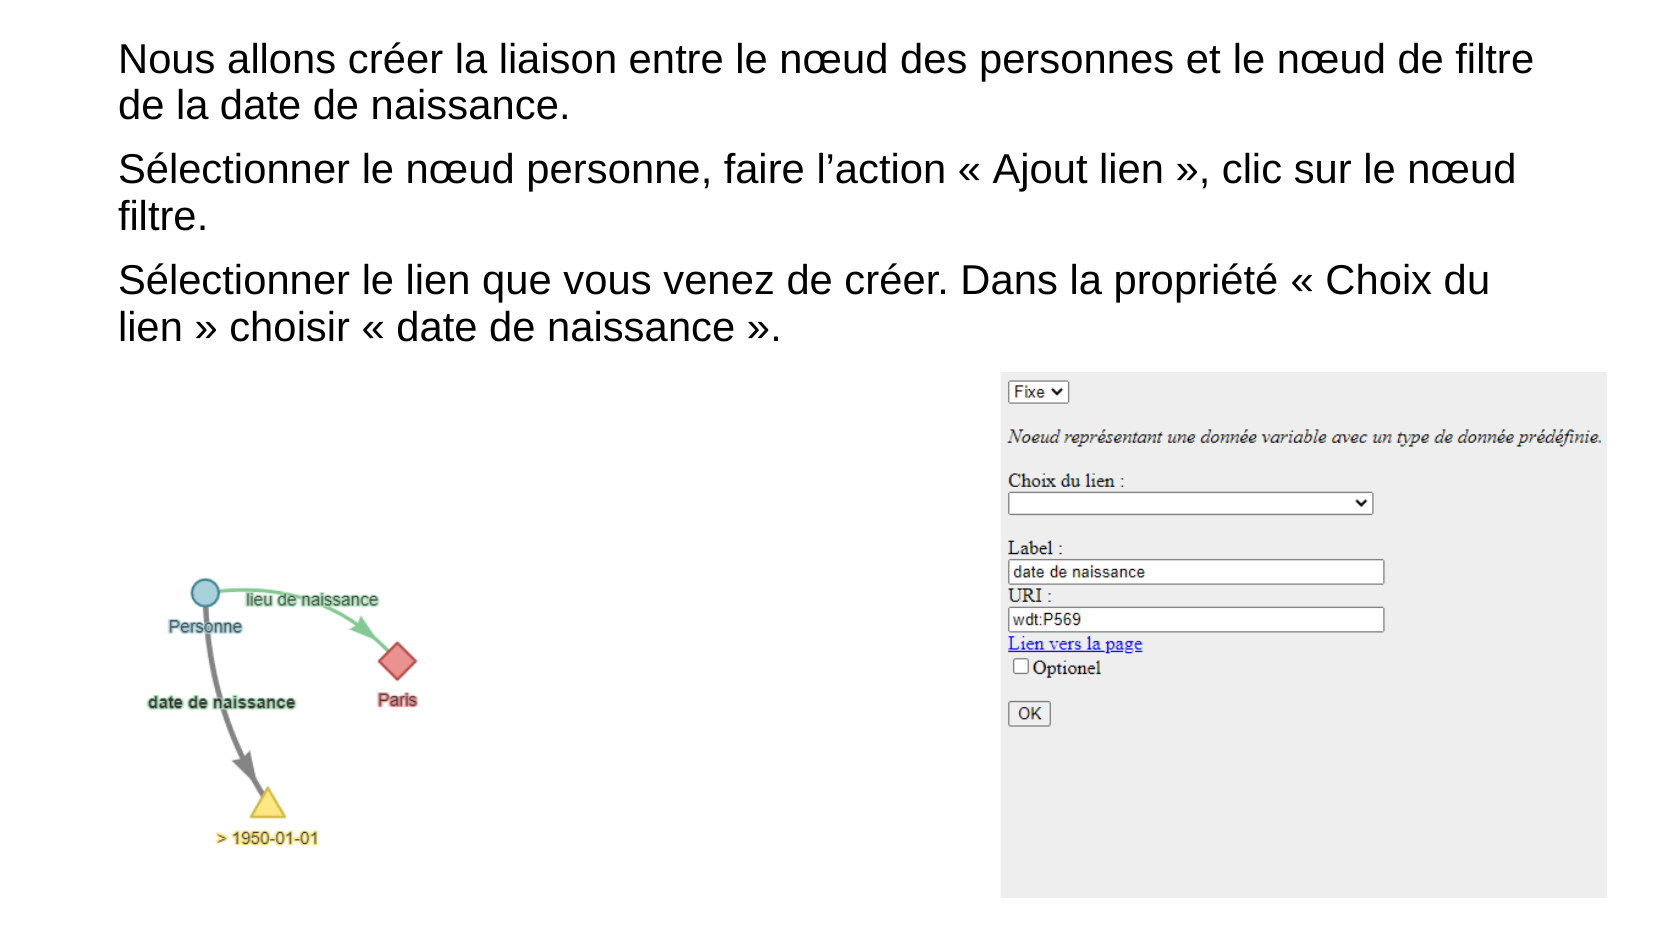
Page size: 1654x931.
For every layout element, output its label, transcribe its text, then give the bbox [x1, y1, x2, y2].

picture [115, 372, 1607, 898]
list Nous allons créer la liaison entre le nœud des personnes et le nœud de filtre de la date de naissance. Sélectionner le nœud personne, faire l’action « Ajout lien », clic sur le nœud filtre. Sélectionner le lien que vous venez de créer. Dans la propriété « Choix du lien » choisir « date de naissance ». [47, 35, 1571, 898]
